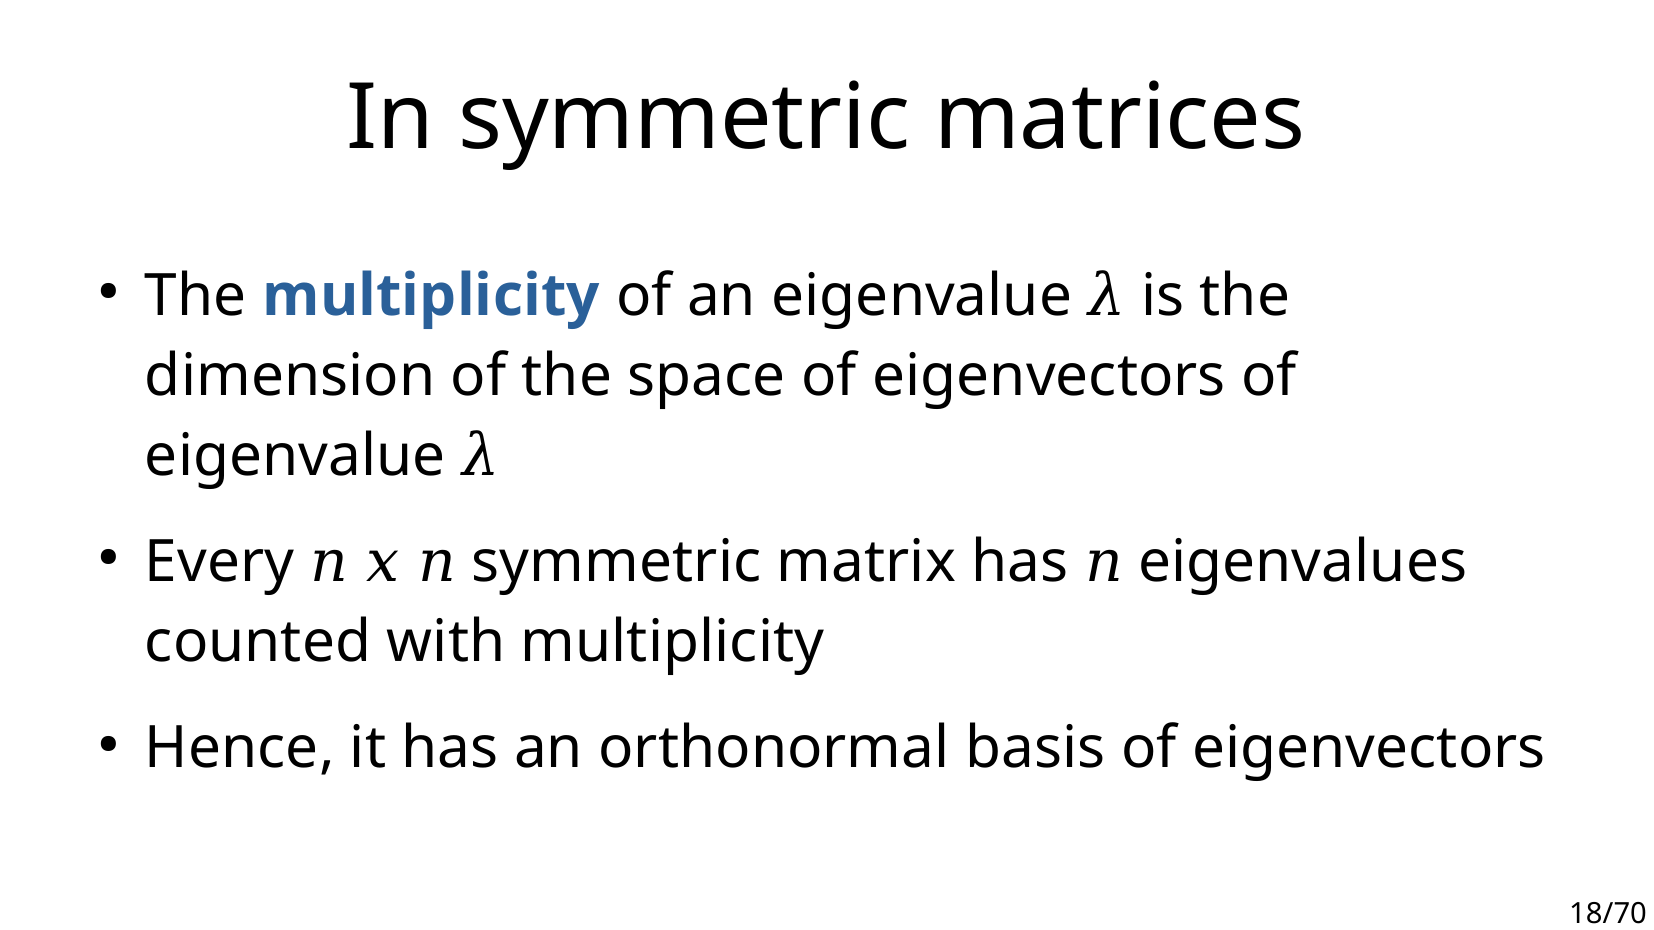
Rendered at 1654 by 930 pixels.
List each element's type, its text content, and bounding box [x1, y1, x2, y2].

title In symmetric matrices [82, 1, 1571, 225]
list The multiplicity of an eigenvalue λ is the dimension of the space of eigenvectors of eigenvalue λ Every n x n symmetric matrix has n eigenvalues counted with multiplicity Hence, it has an orthonormal basis of eigenvectors [82, 252, 1571, 793]
